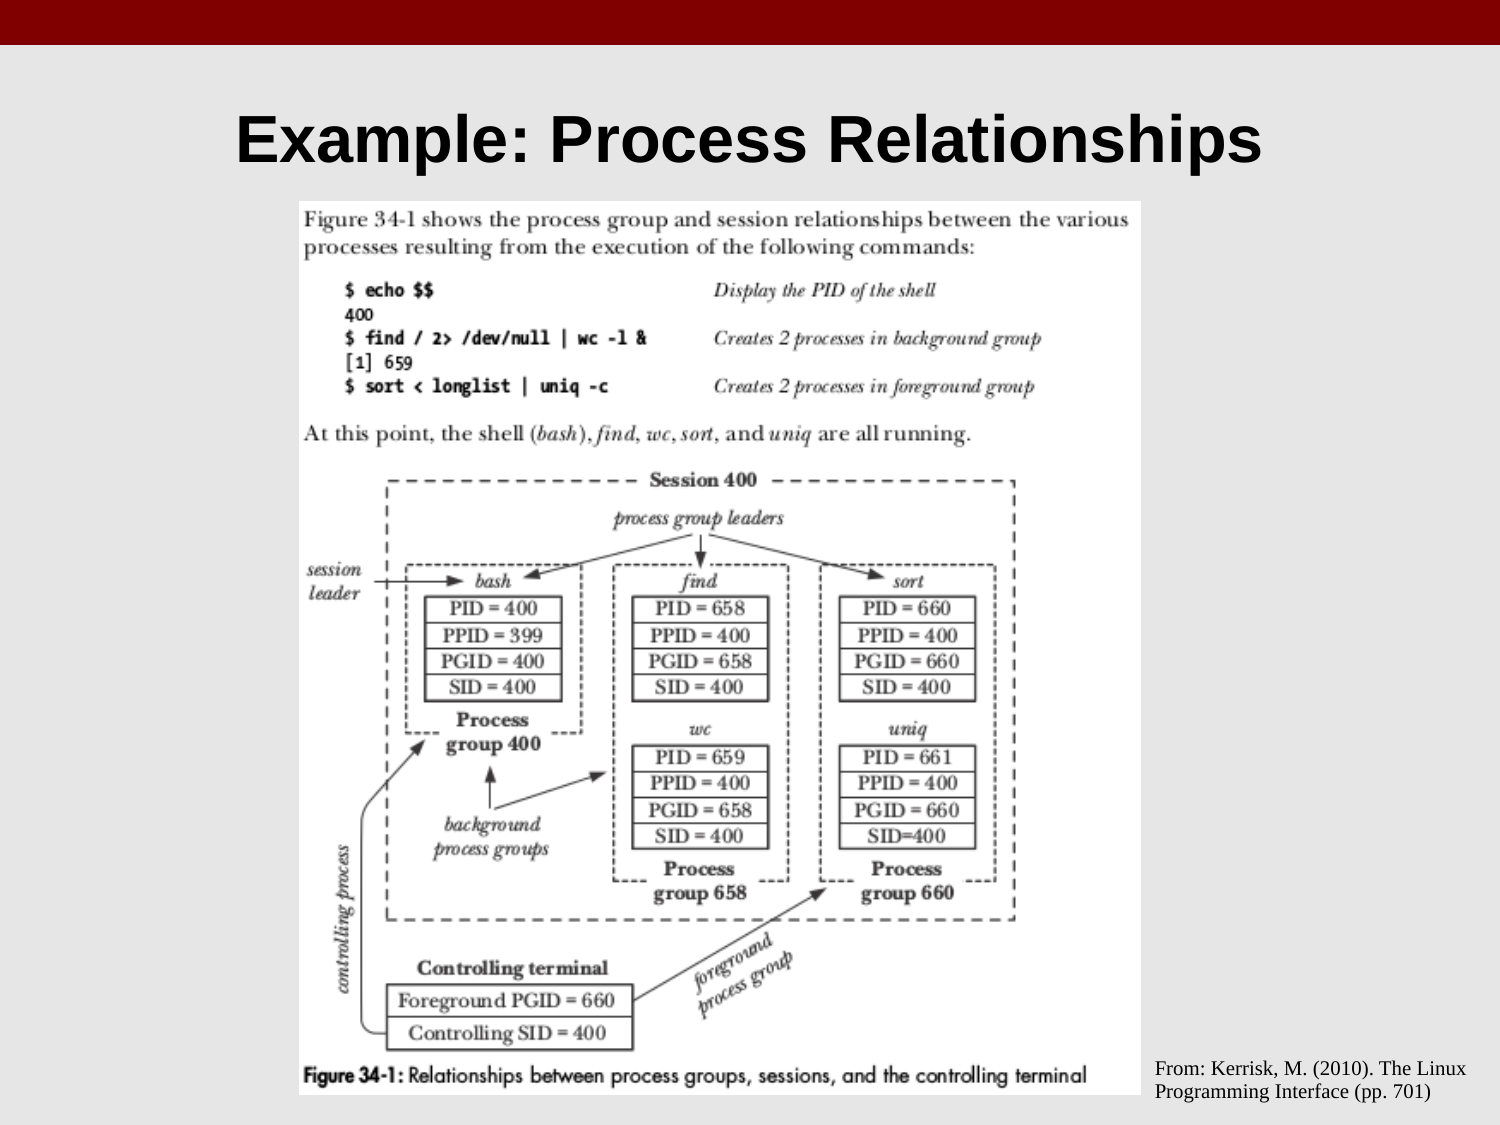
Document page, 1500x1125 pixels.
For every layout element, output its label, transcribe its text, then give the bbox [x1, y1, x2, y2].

title Example: Process Relationships [75, 45, 1425, 234]
text_box From: Kerrisk, M. (2010). The Linux Programming Interface (pp. 701) [1140, 1049, 1500, 1111]
picture [299, 201, 1141, 1096]
